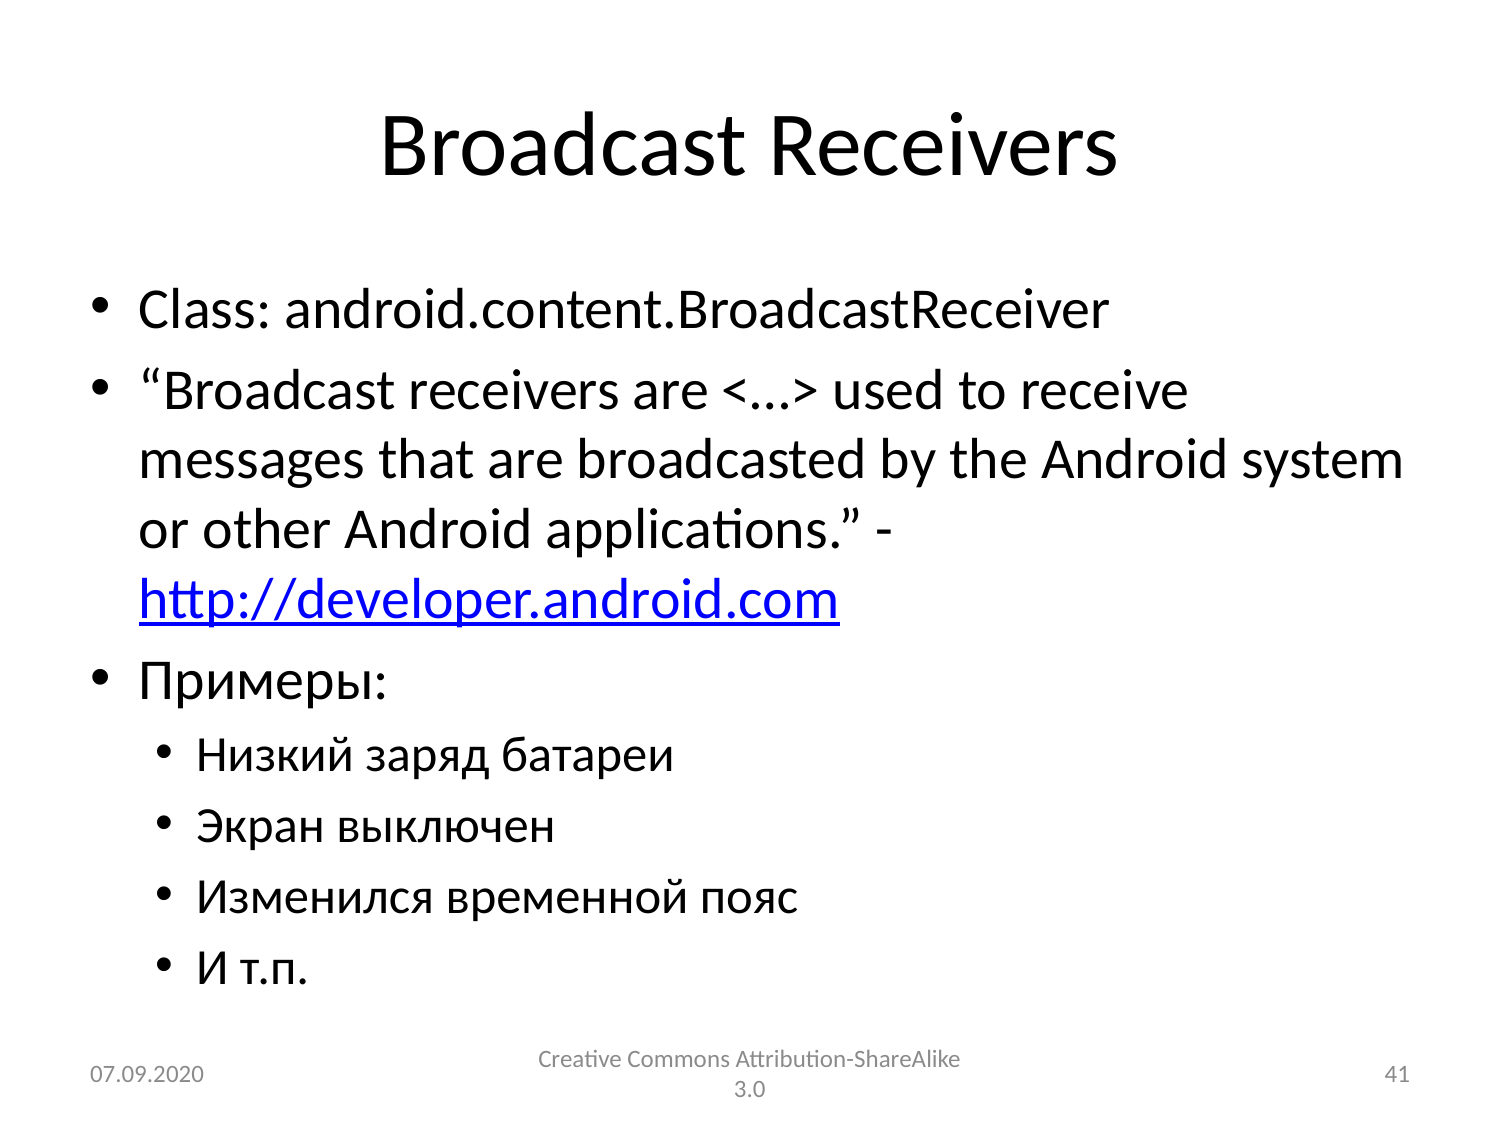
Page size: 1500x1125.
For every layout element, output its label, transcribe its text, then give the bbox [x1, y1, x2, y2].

slide_number <number> [1074, 1042, 1425, 1103]
title Broadcast Receivers [75, 45, 1425, 233]
footer Creative Commons Attribution-ShareAlike 3.0 [512, 1042, 988, 1103]
list Class: android.content.BroadcastReceiver “Broadcast receivers are <…> used to receive messages that are broadcasted by the Android system or other Android applications.” - http://developer.android.com Примеры: Низкий заряд батареи Экран выключен Изменился временной пояс И т.п. [75, 262, 1425, 1005]
